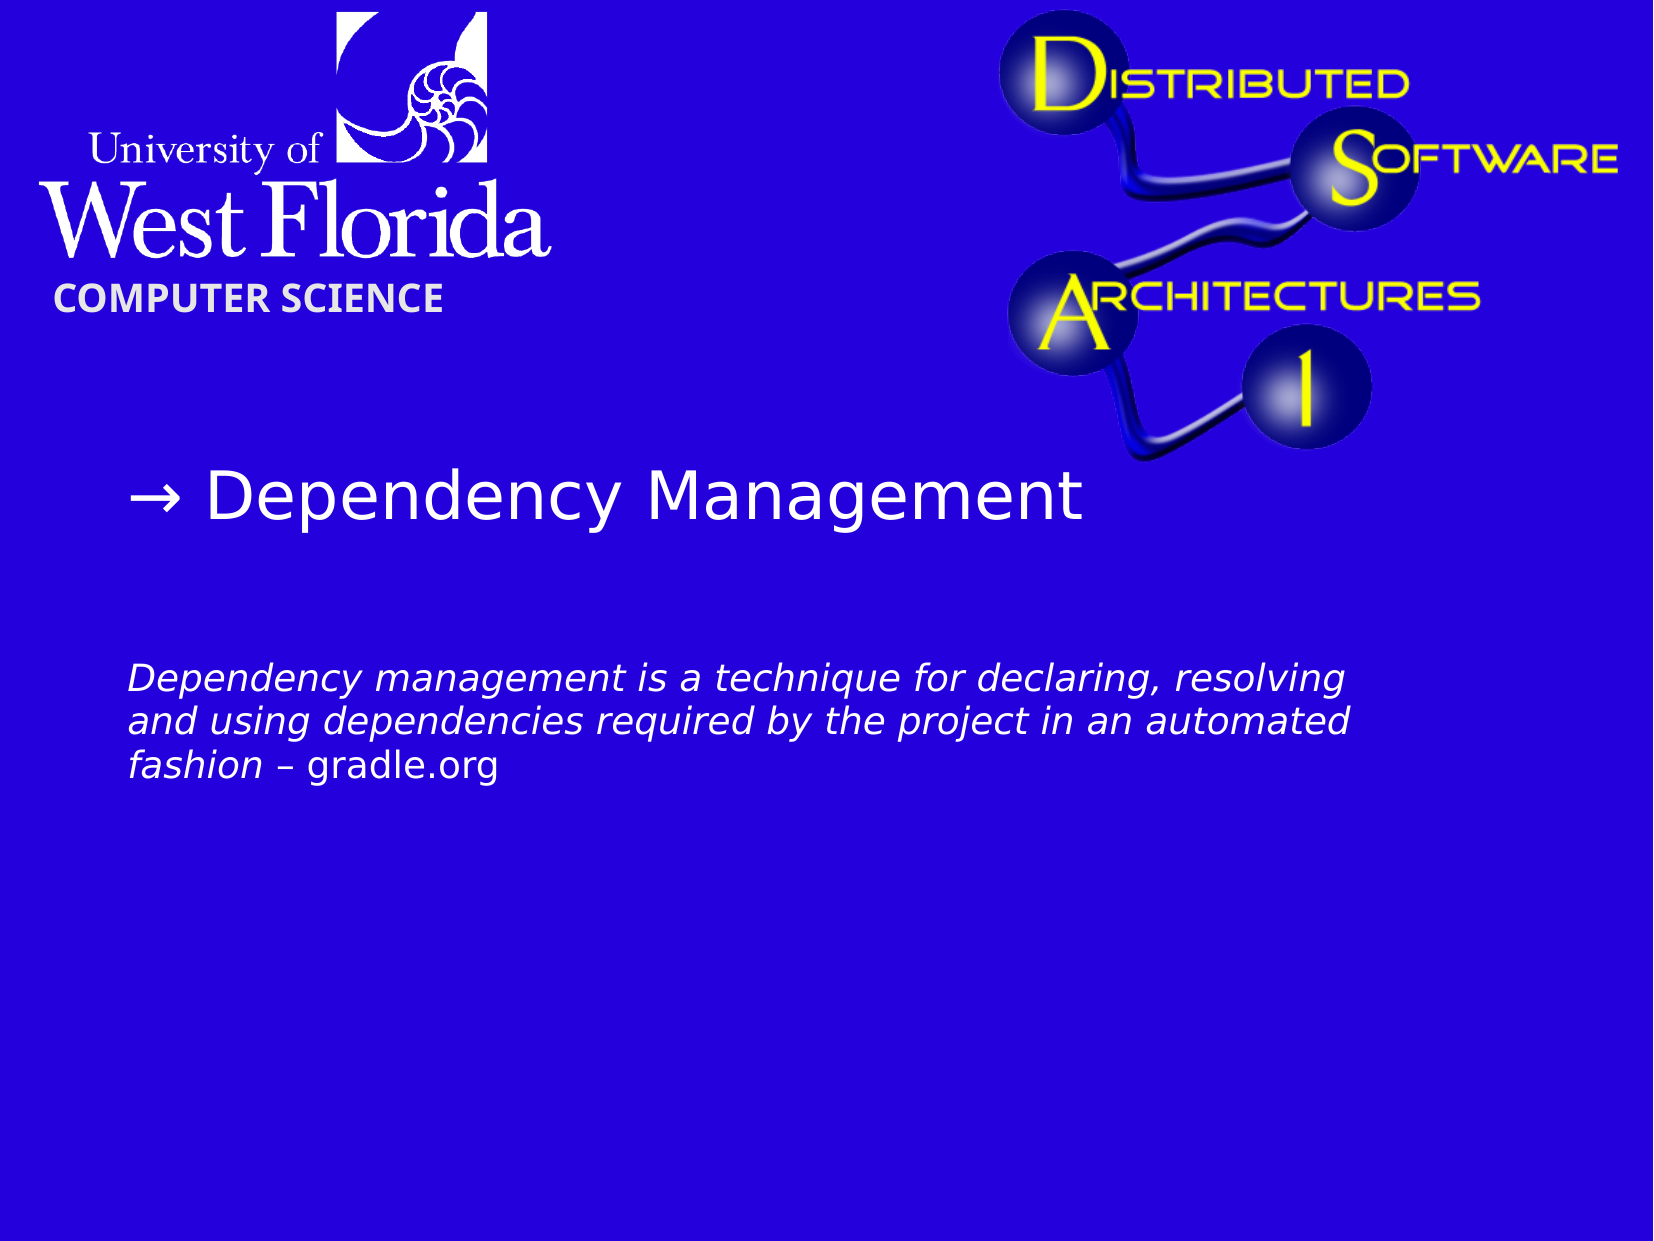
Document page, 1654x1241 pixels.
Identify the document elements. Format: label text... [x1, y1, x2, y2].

picture [910, 0, 1653, 506]
picture [37, 0, 559, 262]
text_box → Dependency Management Dependency management is a technique for declaring, resolving and using dependencies required by the project in an automated fashion – gradle.org [112, 450, 1426, 1104]
text_box COMPUTER SCIENCE [37, 262, 563, 325]
